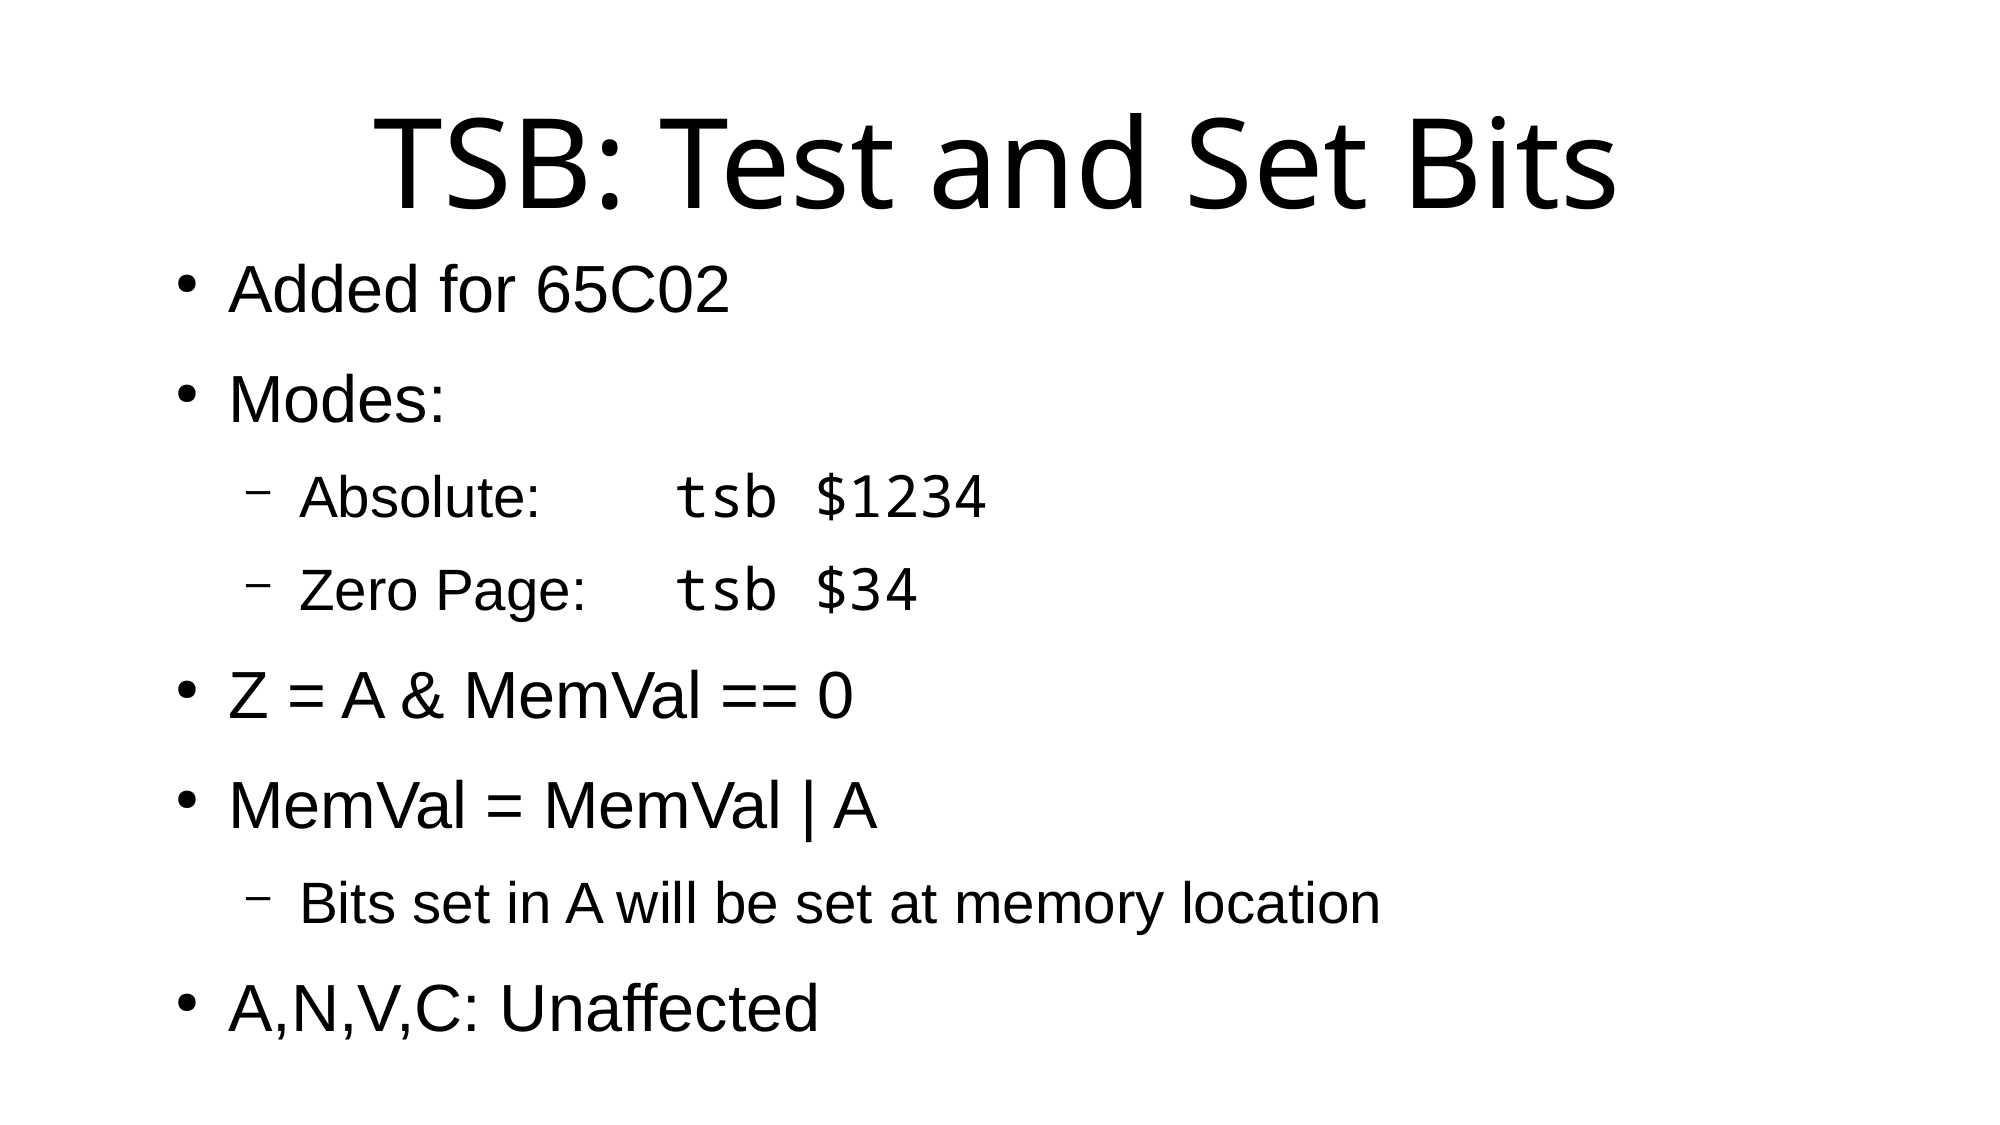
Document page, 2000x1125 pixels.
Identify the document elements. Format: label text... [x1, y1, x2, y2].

list Added for 65C02 Modes: Absolute: tsb $1234 Zero Page: tsb $34 Z = A & MemVal == 0 MemVal = MemVal | A Bits set in A will be set at memory location A,N,V,C: Unaffected [142, 278, 1868, 1064]
title TSB: Test and Set Bits [30, 59, 1966, 278]
